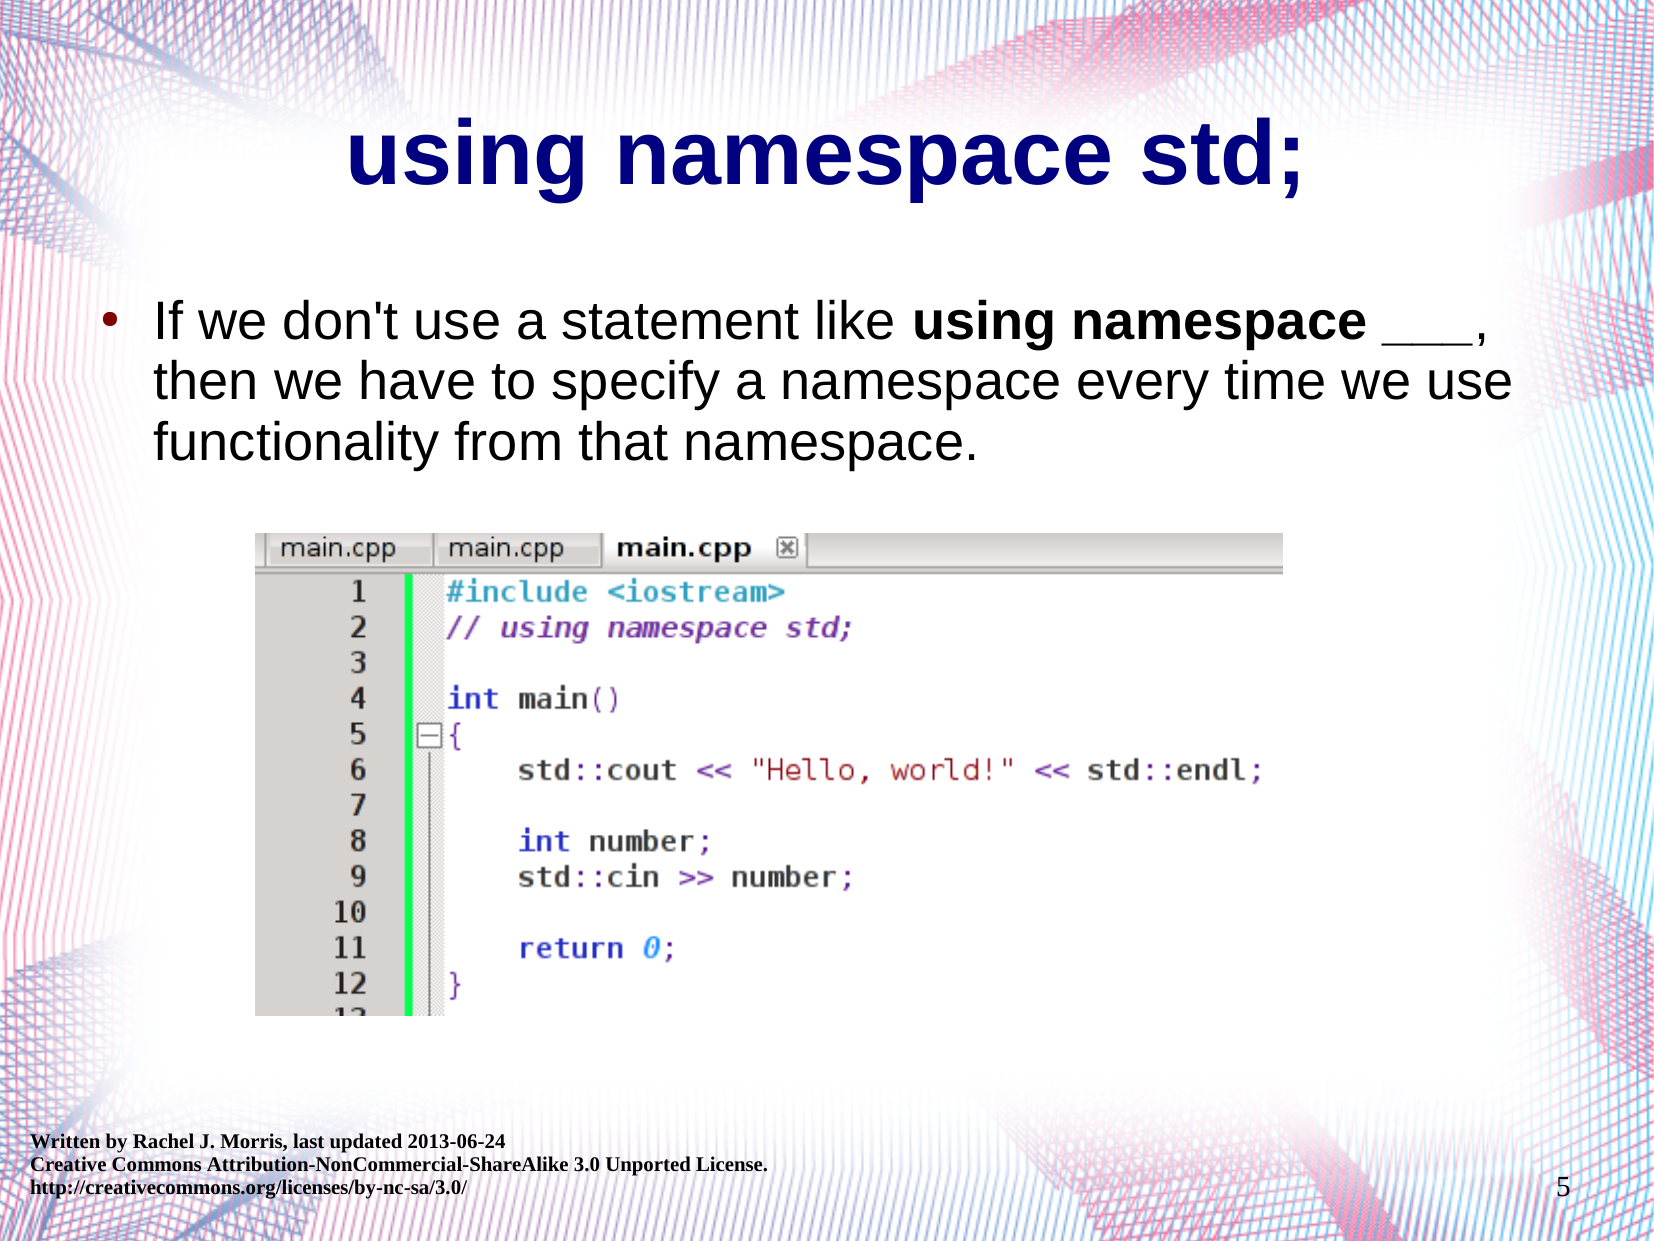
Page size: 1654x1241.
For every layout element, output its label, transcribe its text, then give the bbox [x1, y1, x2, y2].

picture [0, 0, 1654, 1241]
title using namespace std; [82, 49, 1571, 257]
list If we don't use a statement like using namespace ___, then we have to specify a namespace every time we use functionality from that namespace. [82, 290, 1571, 1010]
